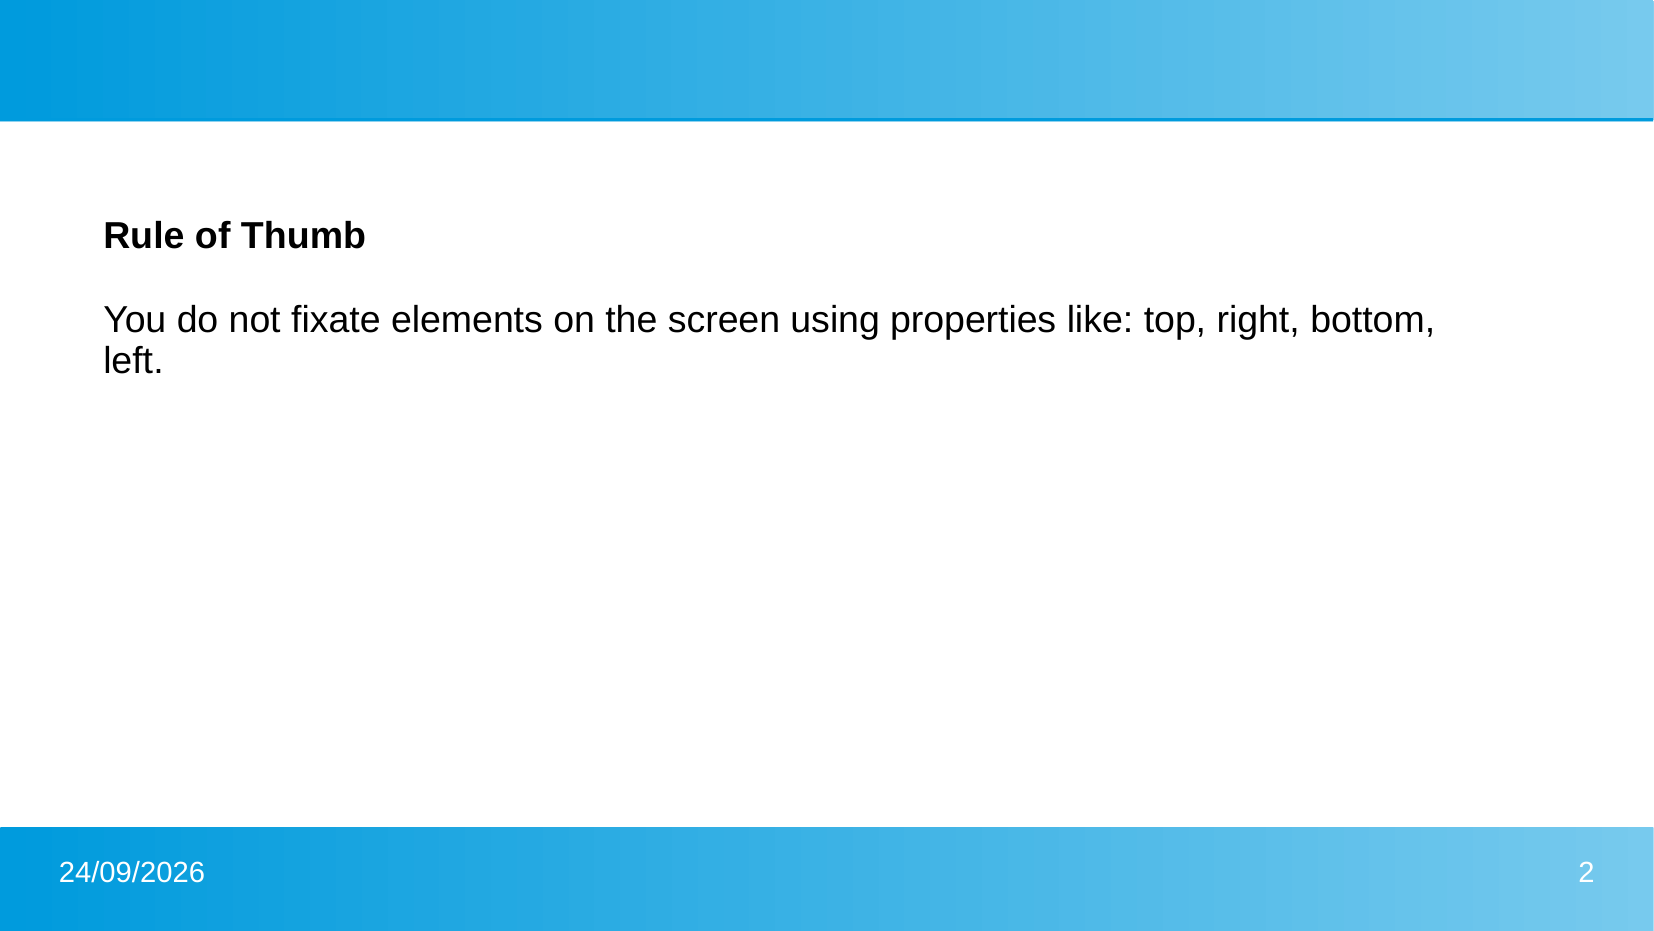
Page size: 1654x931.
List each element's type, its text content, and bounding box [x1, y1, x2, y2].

text_box Rule of Thumb You do not fixate elements on the screen using properties like: top, right, bottom, left. [88, 206, 1506, 390]
